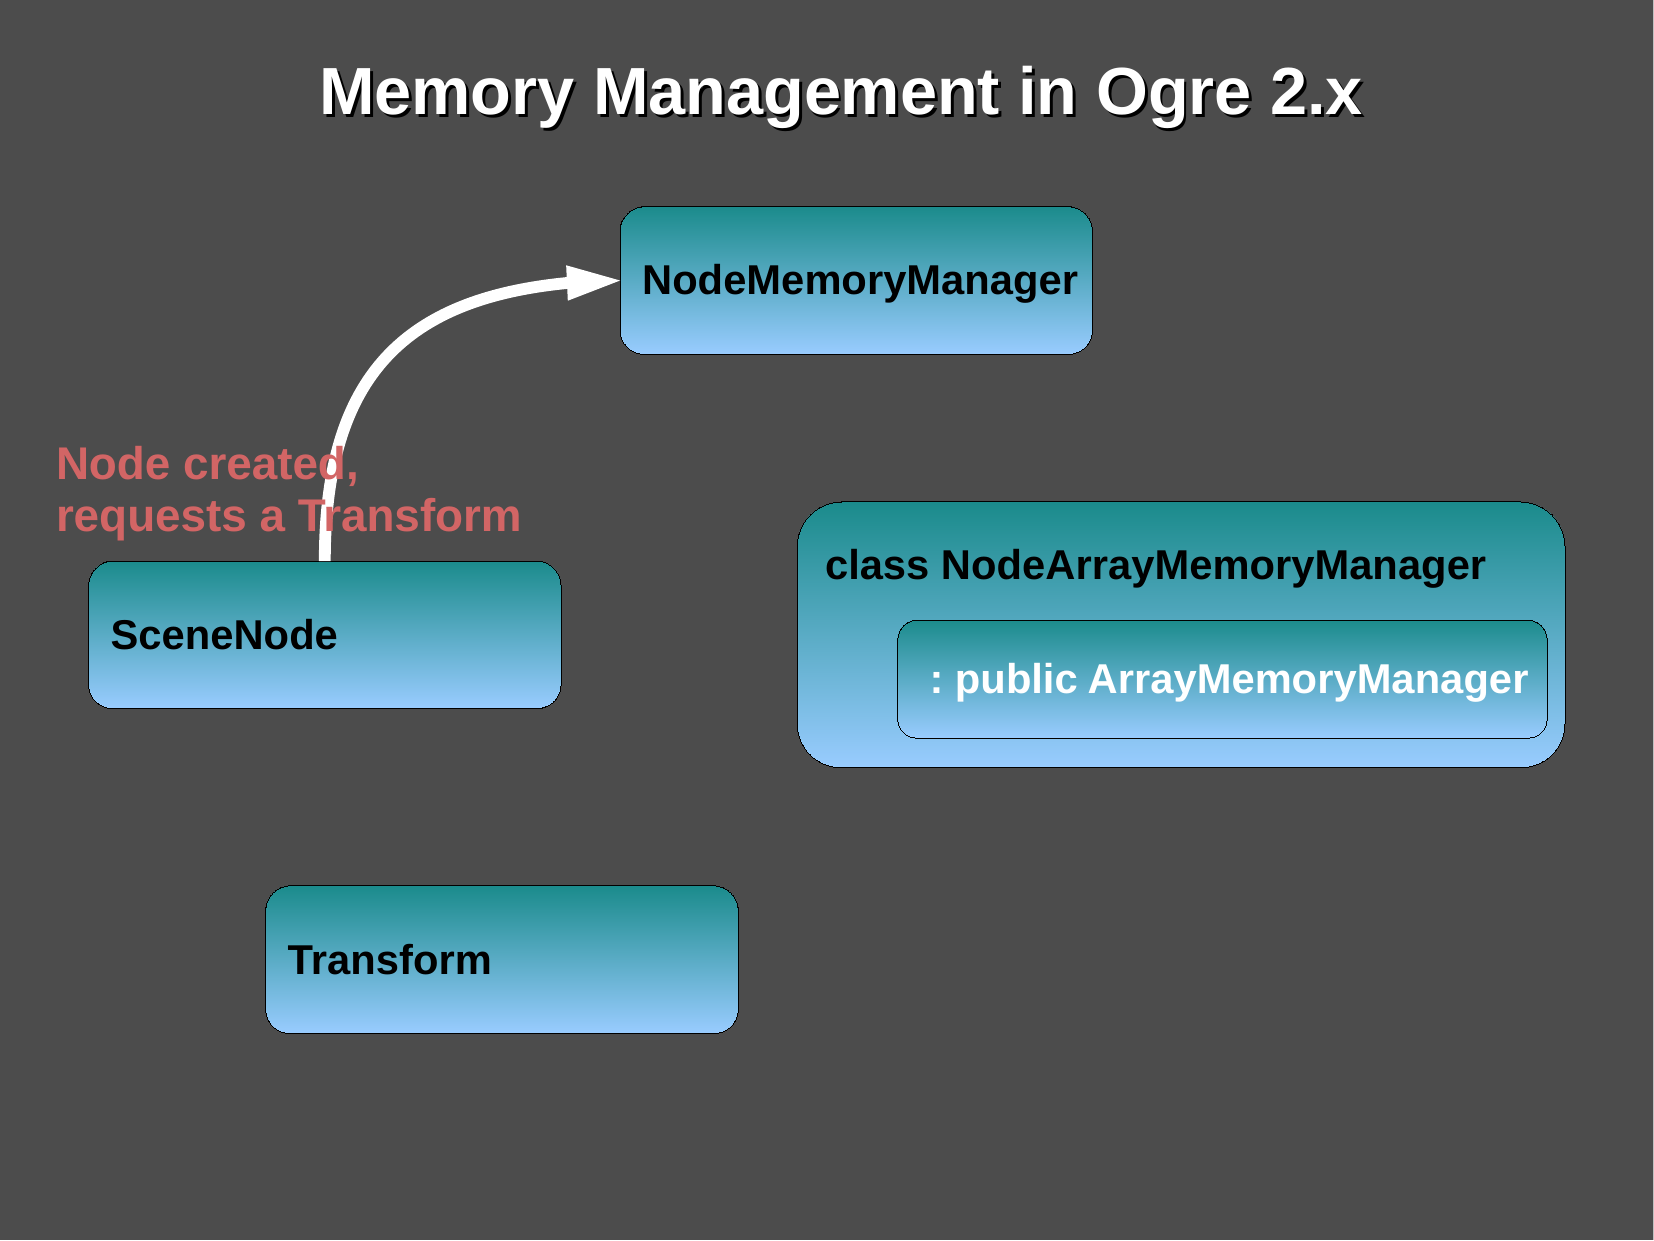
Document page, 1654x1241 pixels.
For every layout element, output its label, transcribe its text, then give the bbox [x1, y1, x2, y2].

text_box Memory Management in Ogre 2.x [265, 46, 1418, 137]
text_box : public ArrayMemoryManager [897, 620, 1548, 739]
text_box SceneNode [88, 561, 562, 709]
text_box Transform [265, 885, 739, 1034]
text_box class NodeArrayMemoryManager [797, 501, 1566, 768]
text_box NodeMemoryManager [620, 206, 1093, 355]
text_box Node created, requests a Transform [41, 429, 573, 550]
